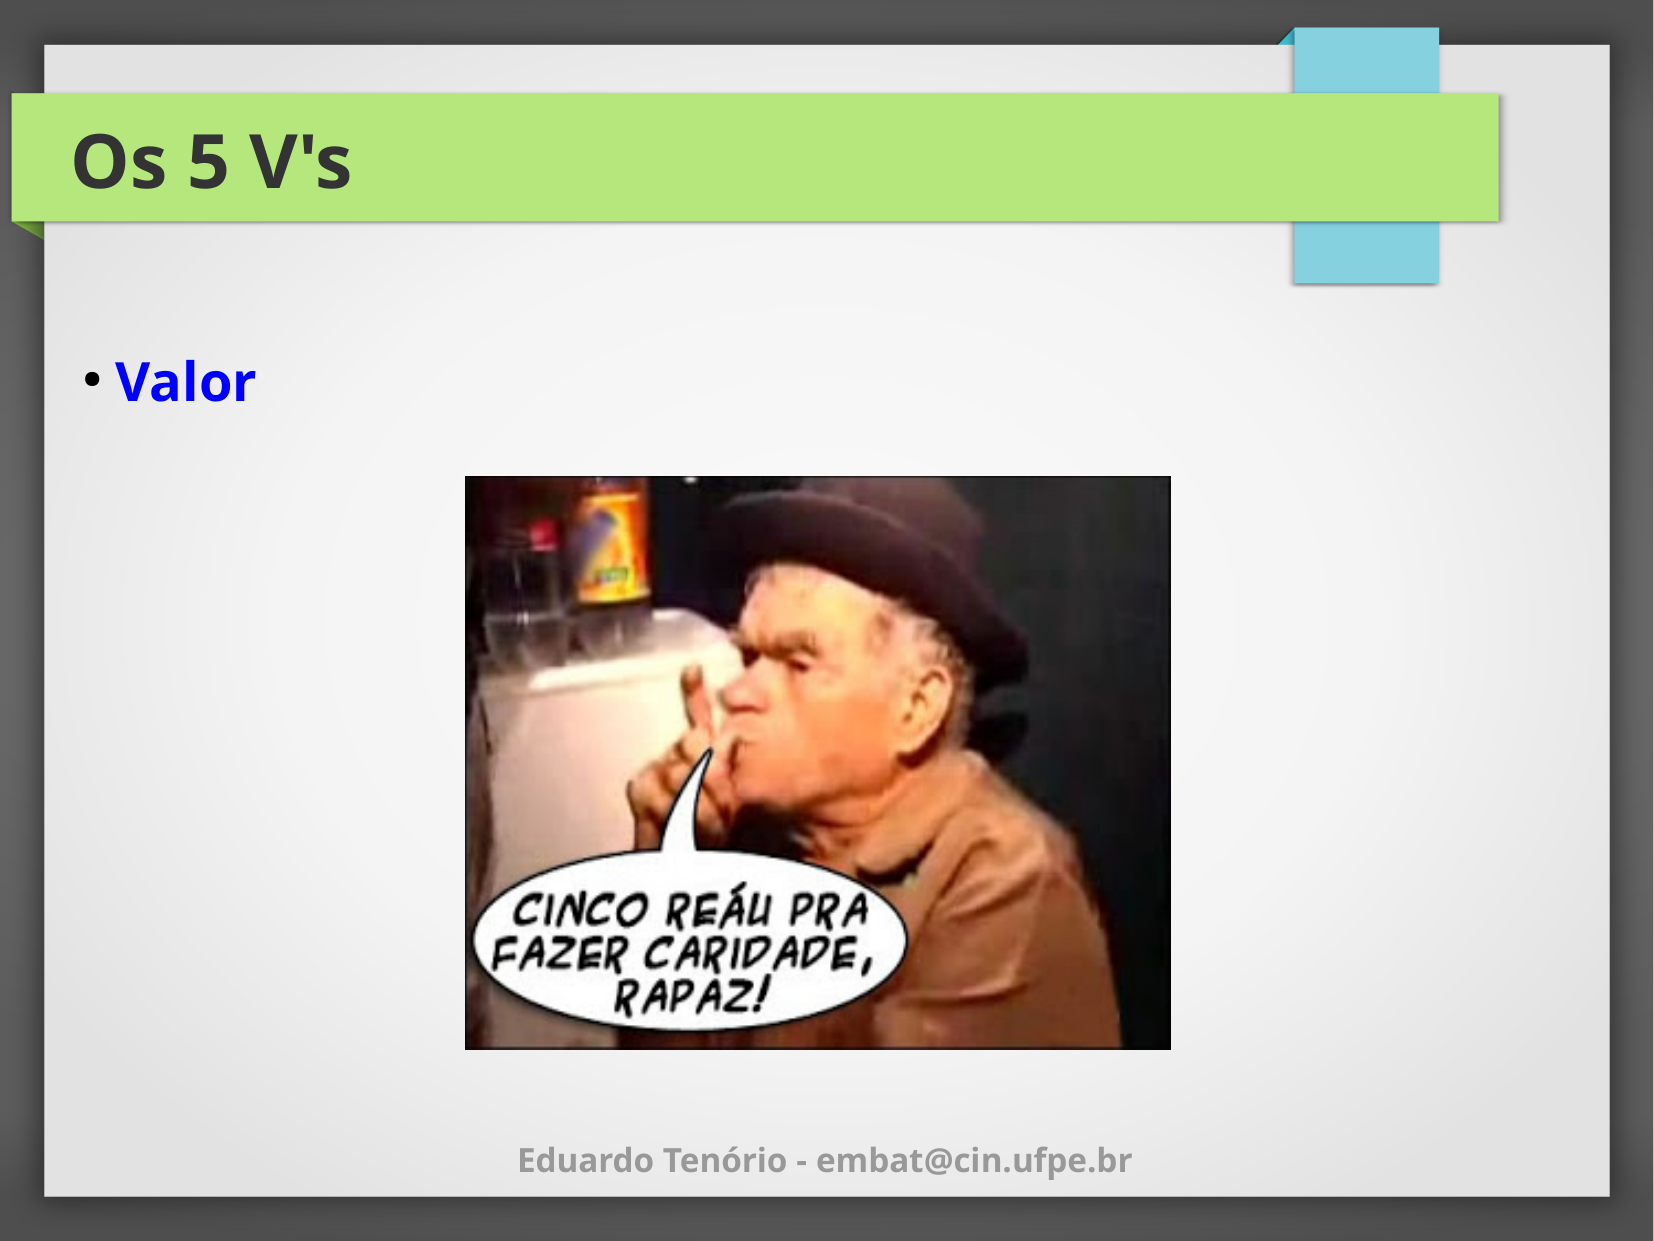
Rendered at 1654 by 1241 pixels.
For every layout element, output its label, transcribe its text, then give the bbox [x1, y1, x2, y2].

list Valor [82, 343, 1538, 1063]
title Os 5 V's [70, 97, 1229, 221]
text_box Eduardo Tenório - embat@cin.ufpe.br [45, 1130, 1606, 1201]
picture [0, 0, 1654, 1241]
